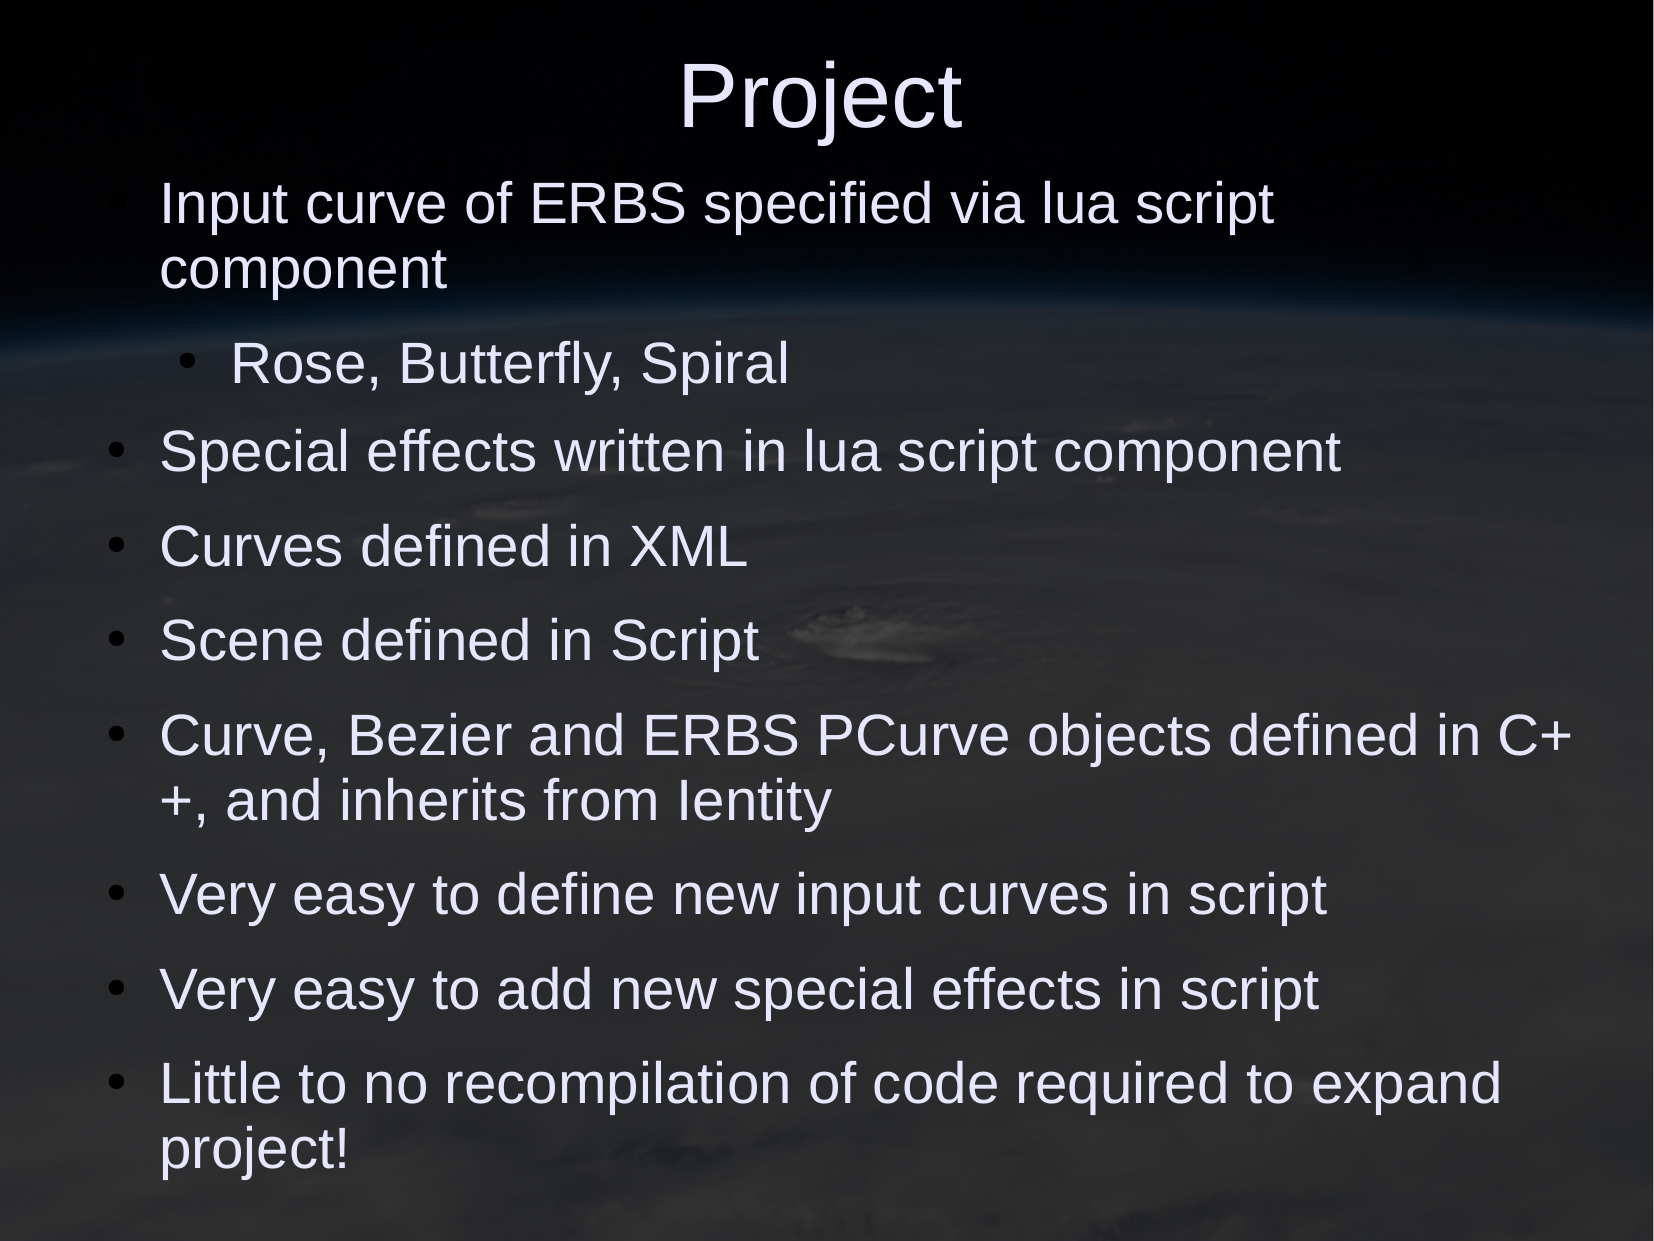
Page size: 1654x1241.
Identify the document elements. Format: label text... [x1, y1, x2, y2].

picture [0, 0, 1654, 1241]
list Input curve of ERBS specified via lua script component Rose, Butterfly, Spiral Special effects written in lua script component Curves defined in XML Scene defined in Script Curve, Bezier and ERBS PCurve objects defined in C++, and inherits from Ientity Very easy to define new input curves in script Very easy to add new special effects in script Little to no recompilation of code required to expand project! [88, 170, 1577, 1179]
title Project [76, 0, 1565, 193]
